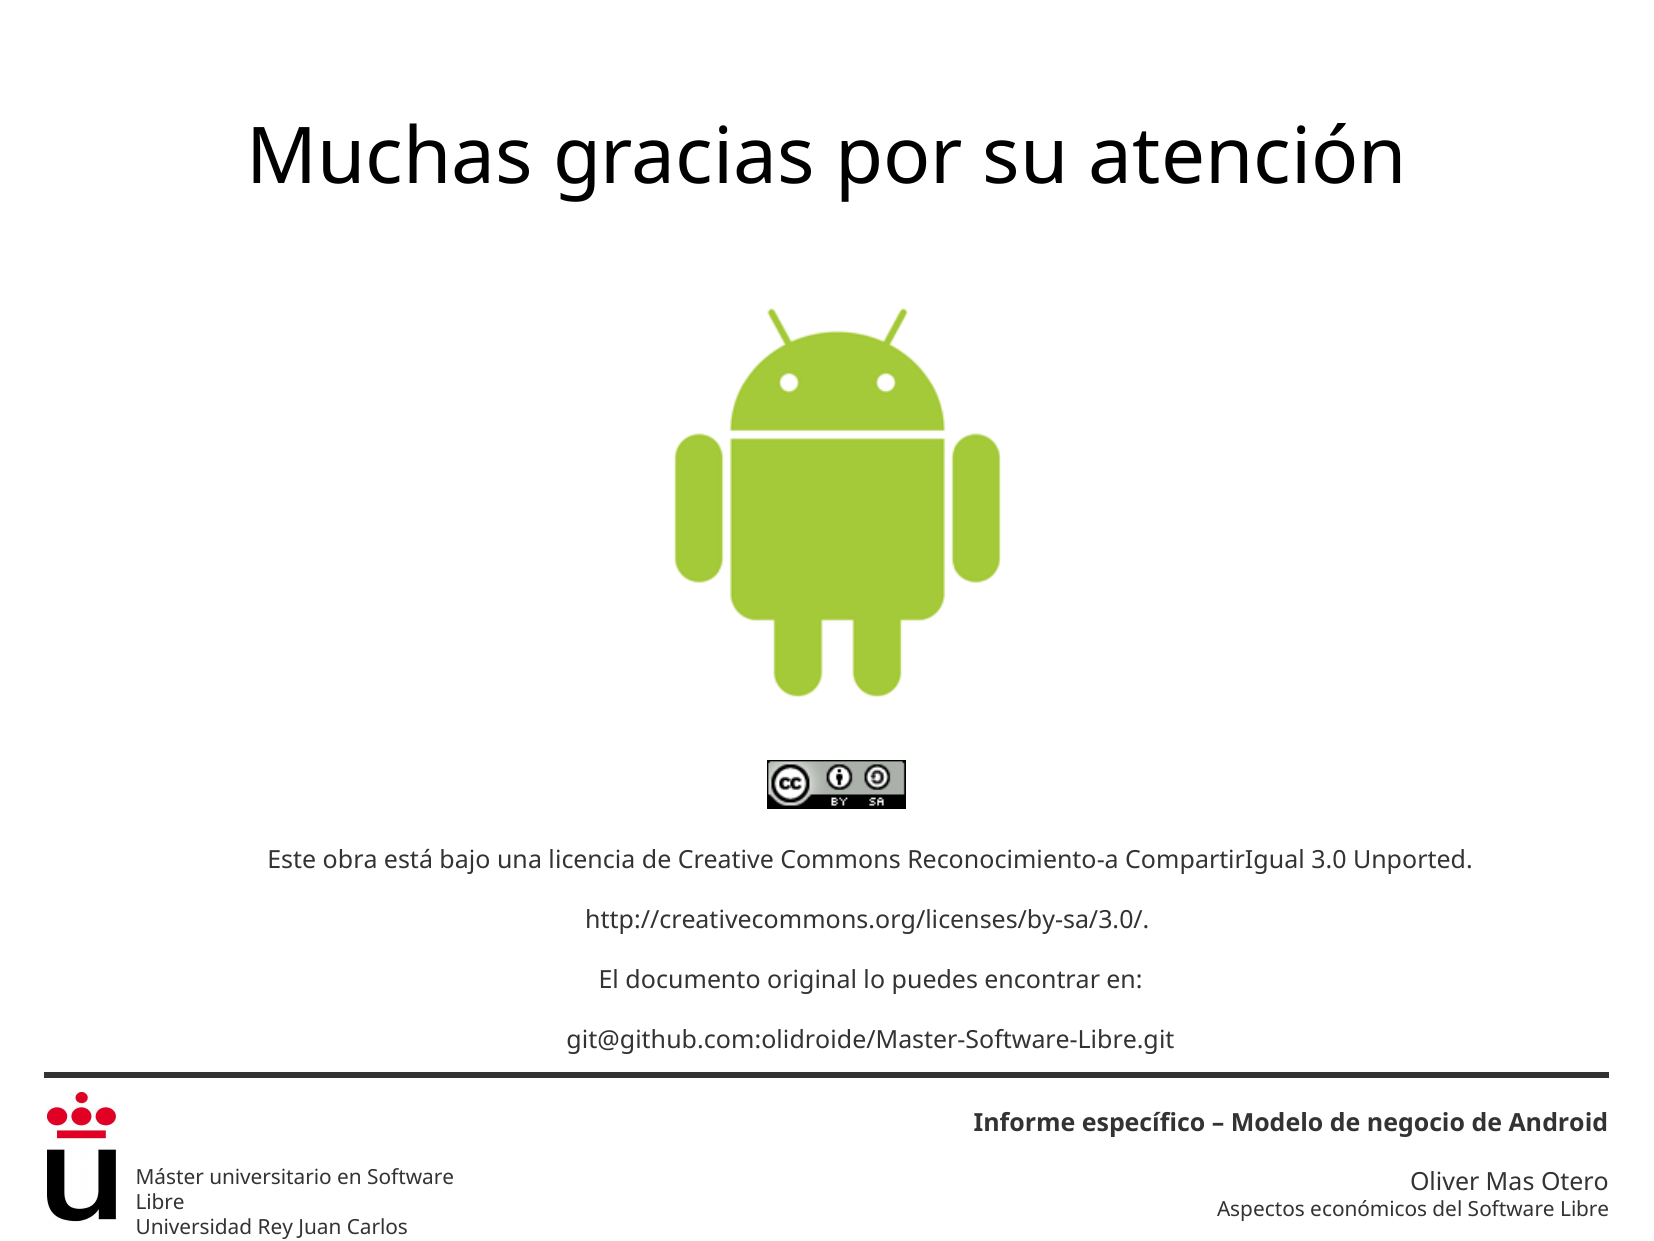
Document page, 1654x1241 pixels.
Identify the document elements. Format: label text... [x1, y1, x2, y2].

text_box Máster universitario en Software Libre Universidad Rey Juan Carlos [120, 1168, 514, 1234]
picture [602, 265, 1072, 739]
picture [47, 1092, 119, 1228]
text_box Este obra está bajo una licencia de Creative Commons Reconocimiento-a CompartirIgual 3.0 Unported. http://creativecommons.org/licenses/by-sa/3.0/. El documento original lo puedes encontrar en: git@github.com:olidroide/Master-Software-Libre.git [147, 836, 1595, 1091]
title Muchas gracias por su atención [82, 49, 1571, 257]
text_box Informe específico – Modelo de negocio de Android Oliver Mas Otero Aspectos económicos del Software Libre [885, 1098, 1625, 1229]
picture [767, 760, 906, 810]
